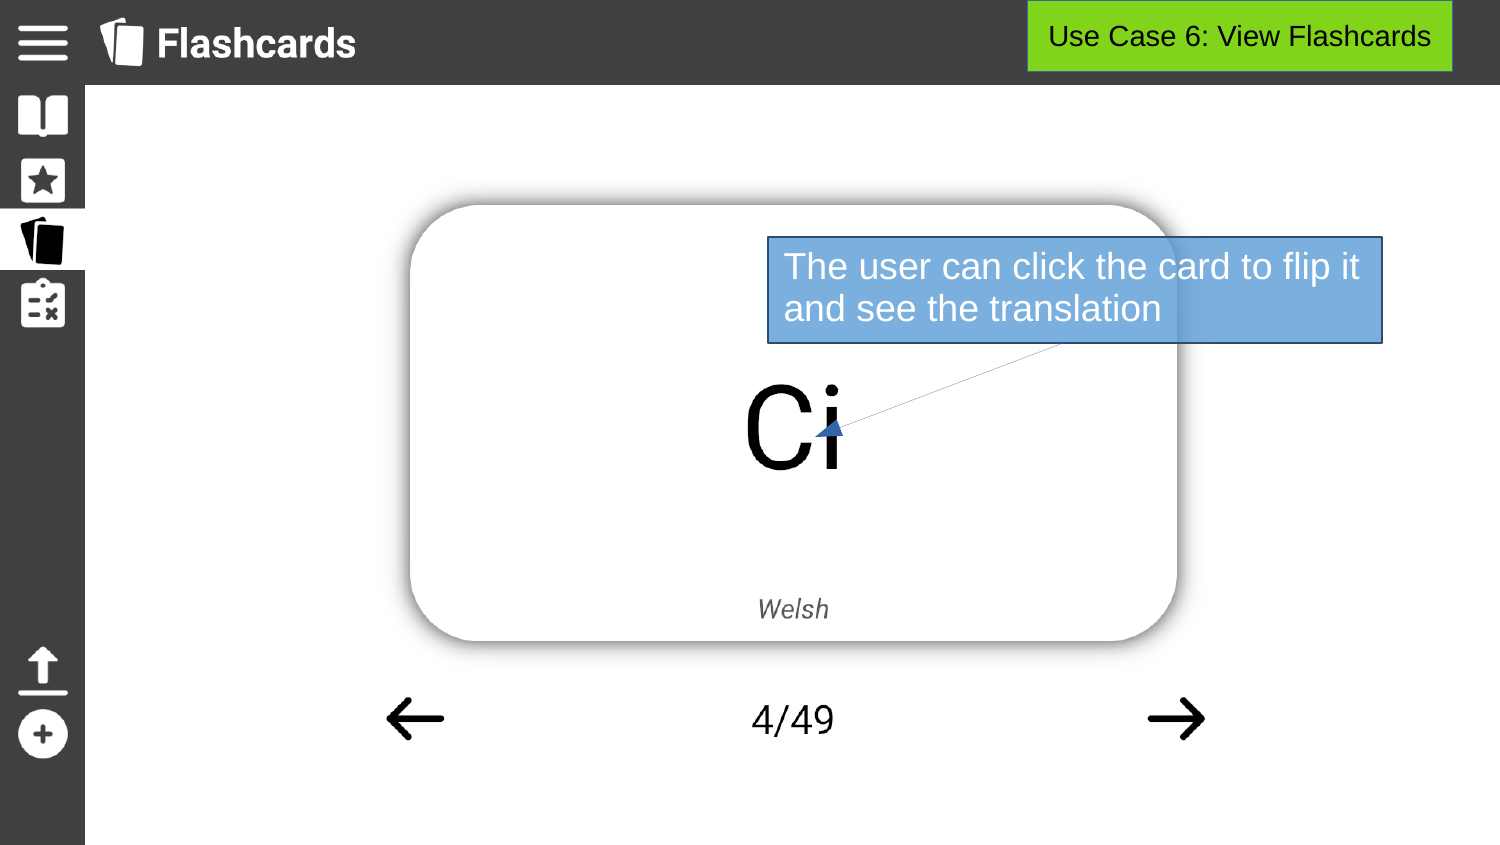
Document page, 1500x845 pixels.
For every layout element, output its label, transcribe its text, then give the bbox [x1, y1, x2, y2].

text_box Use Case 6: View Flashcards [1027, 0, 1453, 72]
picture [0, 0, 1500, 845]
text_box The user can click the card to flip it and see the translation [767, 236, 1382, 344]
